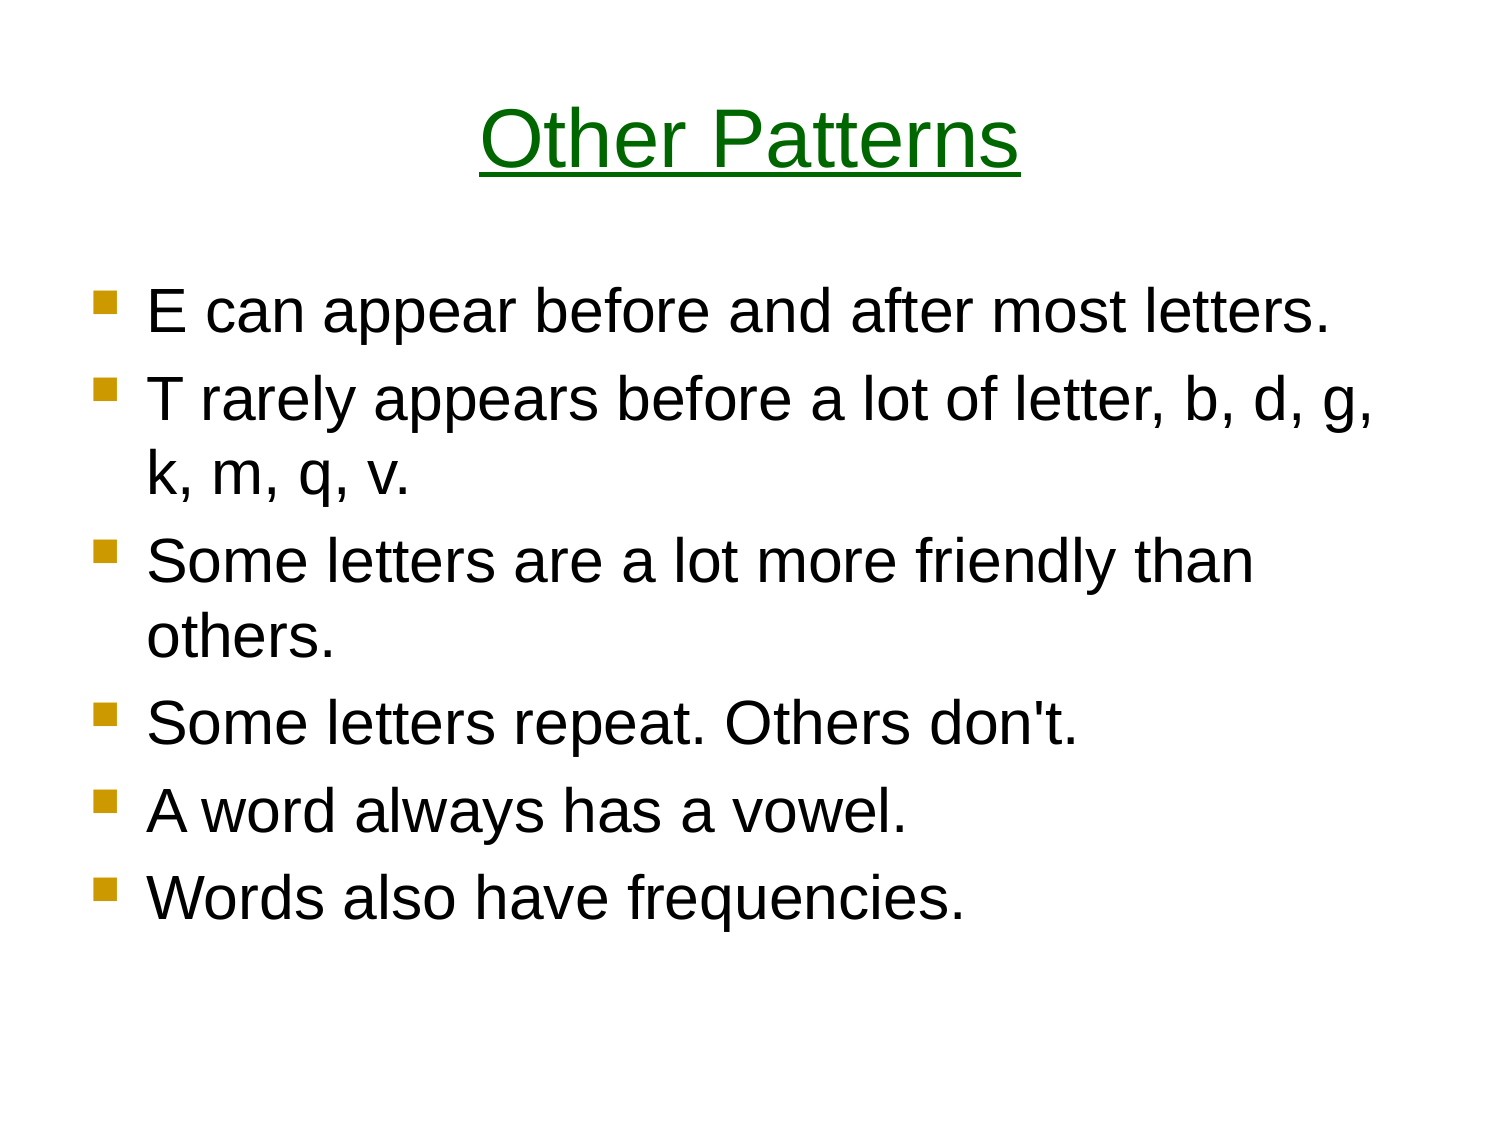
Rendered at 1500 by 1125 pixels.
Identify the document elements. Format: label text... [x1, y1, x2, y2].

list E can appear before and after most letters. T rarely appears before a lot of letter, b, d, g, k, m, q, v. Some letters are a lot more friendly than others. Some letters repeat. Others don't. A word always has a vowel. Words also have frequencies. [75, 262, 1425, 1006]
title Other Patterns [75, 88, 1425, 190]
